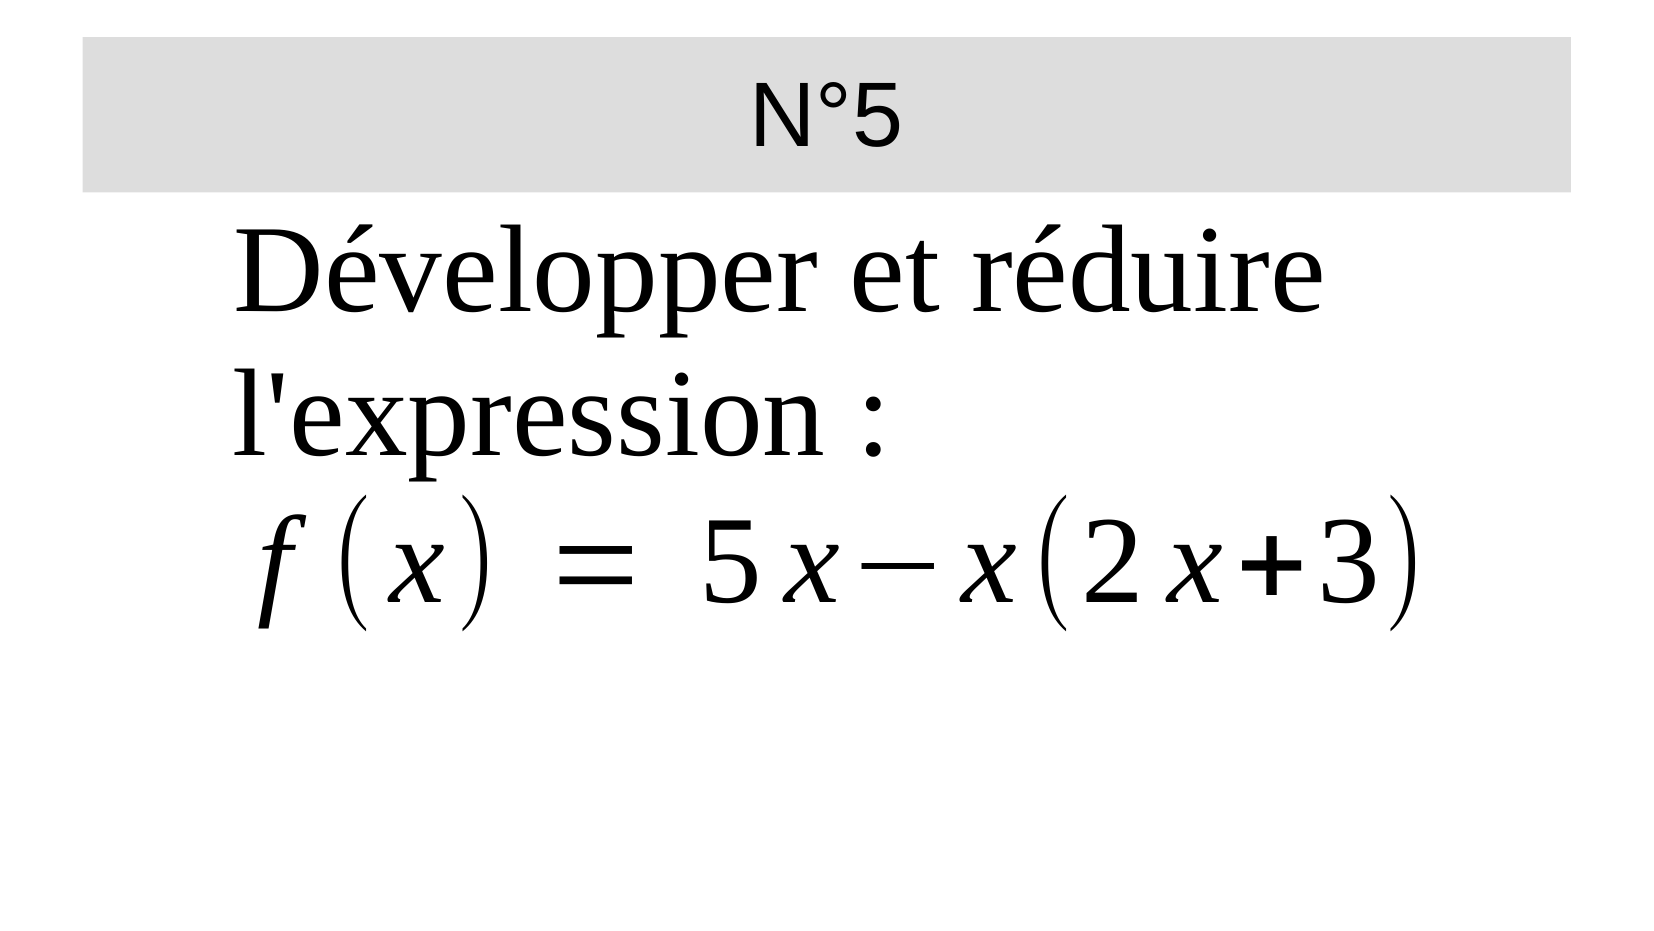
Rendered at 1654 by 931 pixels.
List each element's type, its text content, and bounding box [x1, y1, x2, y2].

title N°5 [82, 37, 1571, 193]
chart [224, 200, 1432, 639]
